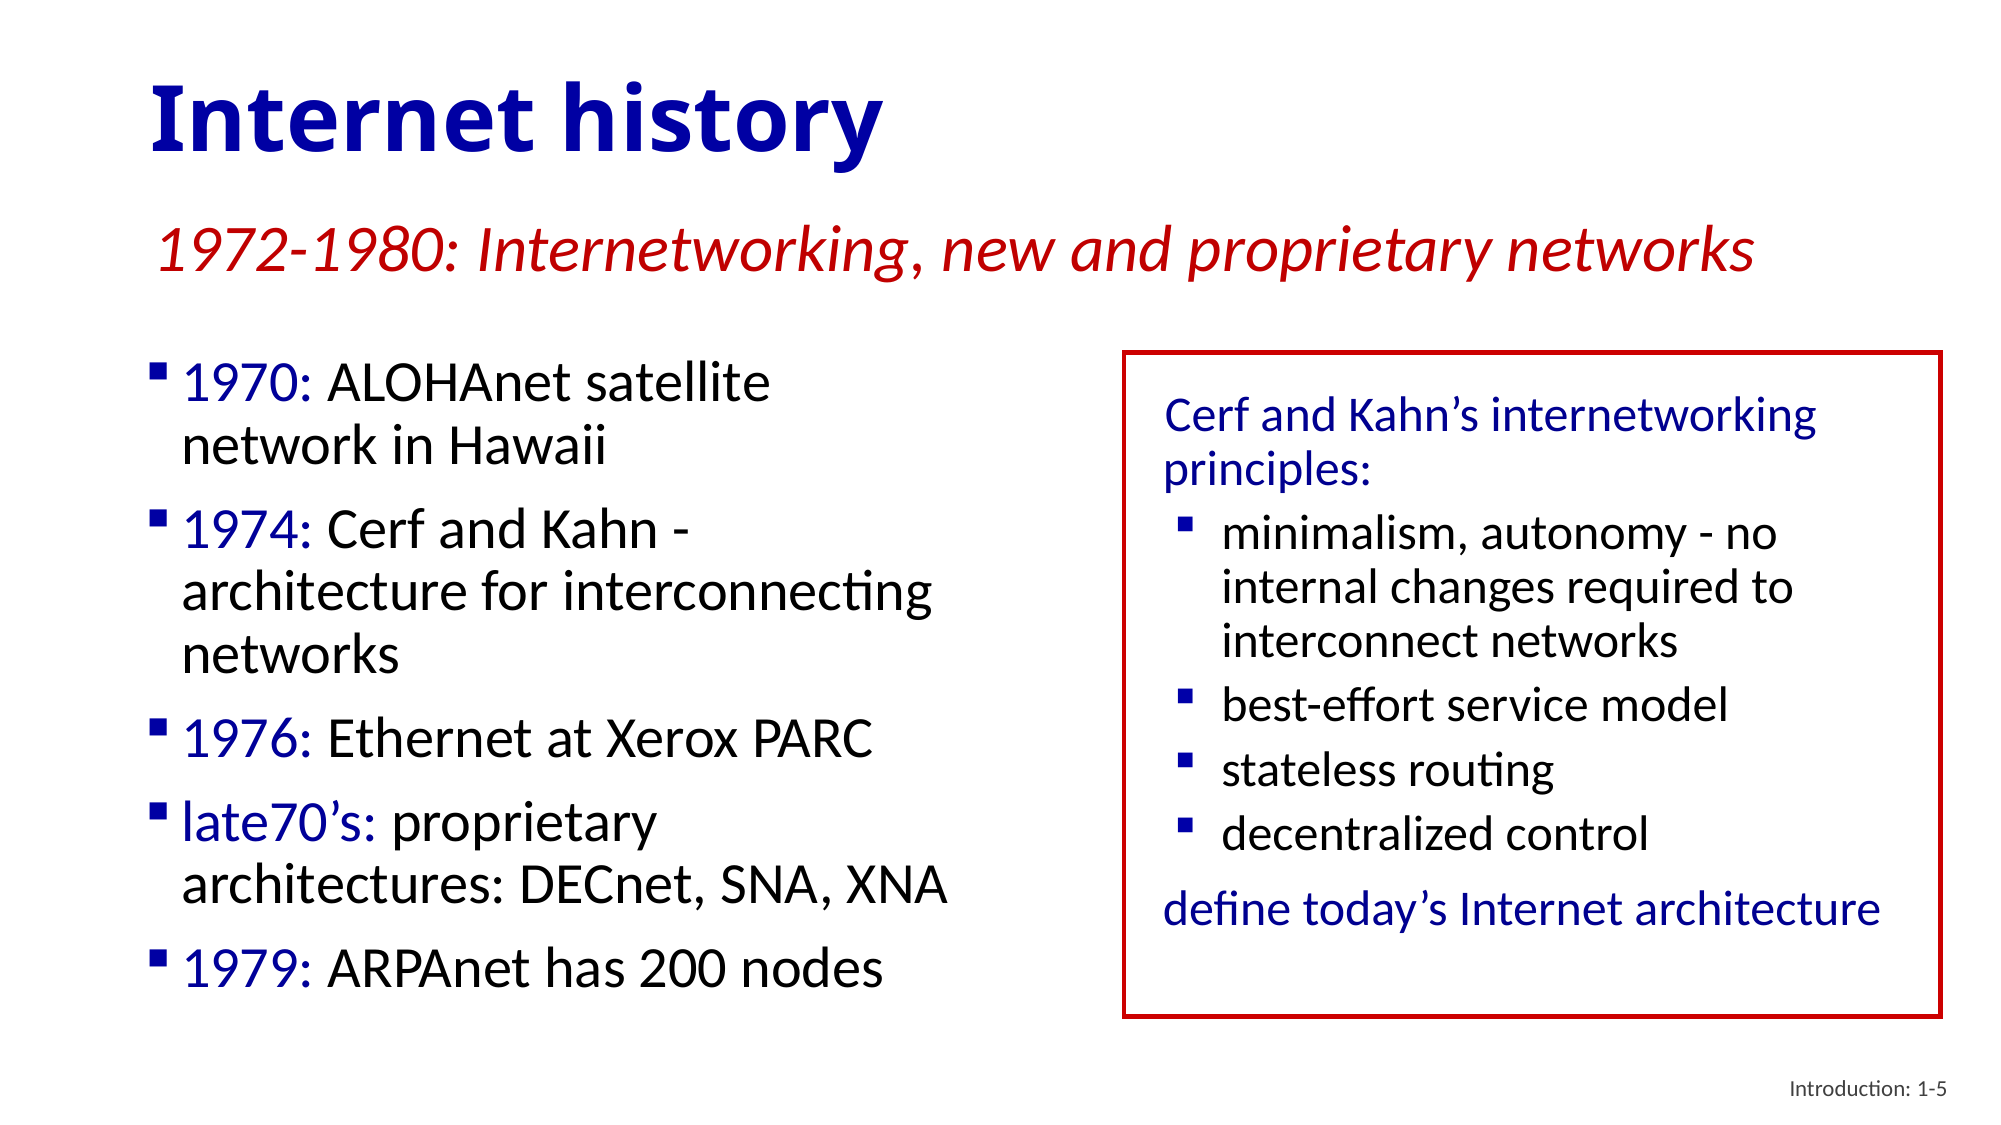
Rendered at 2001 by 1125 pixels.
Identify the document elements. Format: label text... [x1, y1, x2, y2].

slide_number Introduction: 1-<numero> [1512, 1056, 1963, 1117]
title Internet history [135, 47, 1861, 195]
text_box 1970: ALOHAnet satellite network in Hawaii 1974: Cerf and Kahn - architecture for interconnecting networks 1976: Ethernet at Xerox PARC late70’s: proprietary architectures: DECnet, SNA, XNA 1979: ARPAnet has 200 nodes [108, 343, 976, 1057]
text_box 1972-1980: Internetworking, new and proprietary networks [138, 197, 1772, 293]
text_box Cerf and Kahn’s internetworking principles: minimalism, autonomy - no internal changes required to interconnect networks best-effort service model stateless routing decentralized control define today’s Internet architecture [1128, 380, 1906, 1014]
